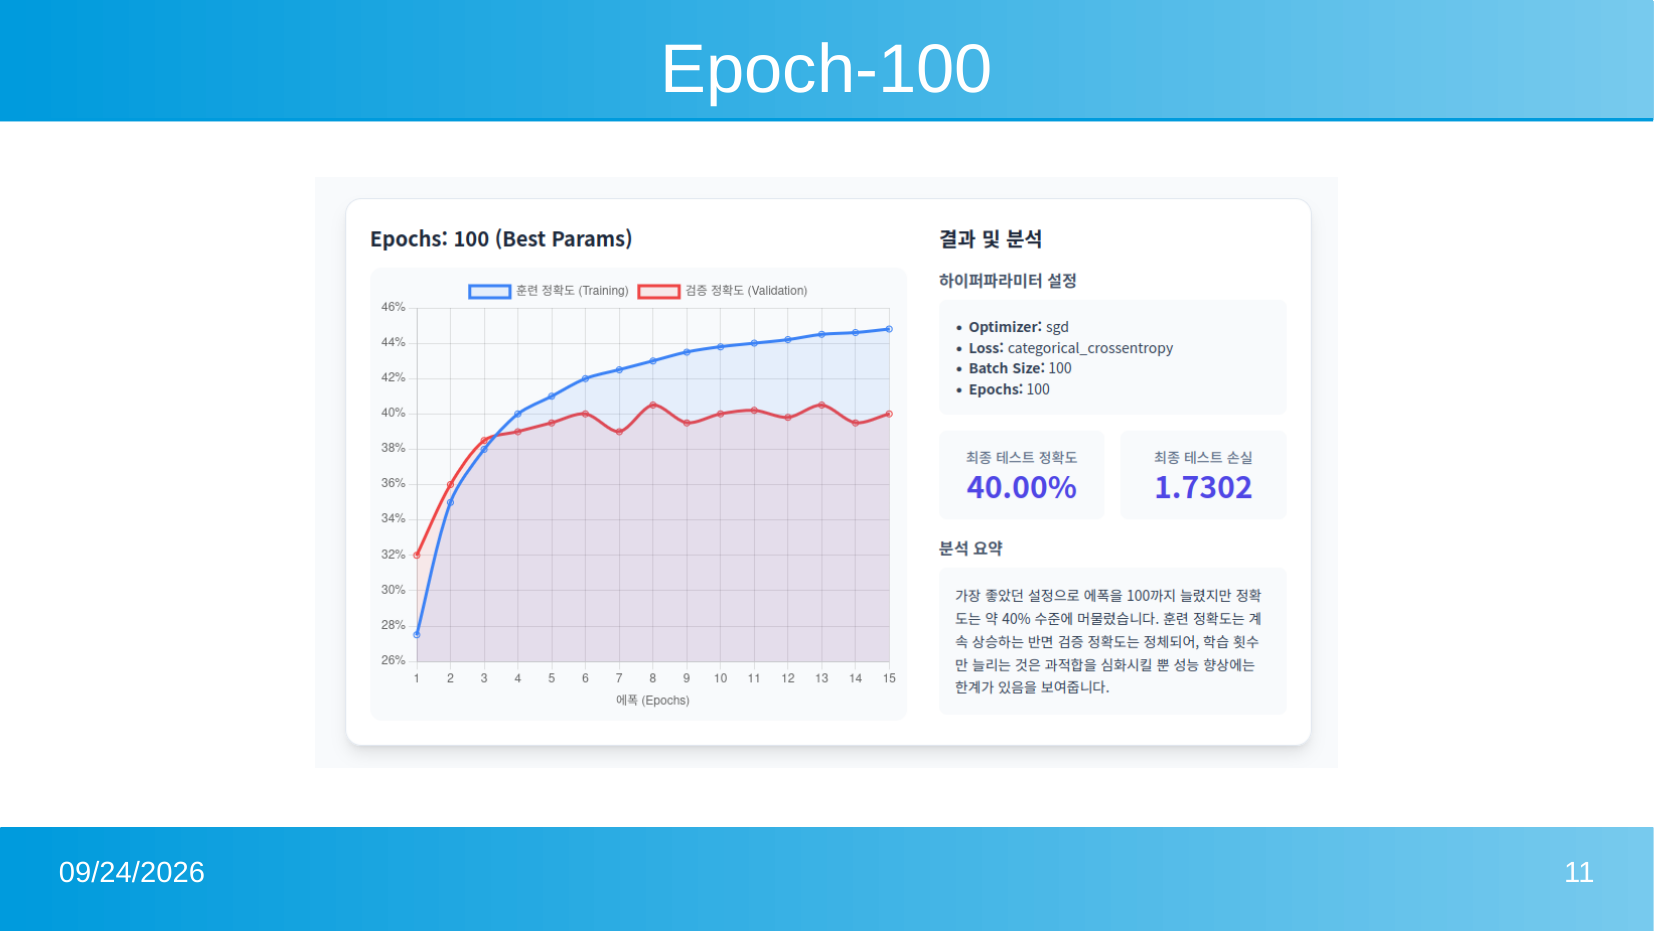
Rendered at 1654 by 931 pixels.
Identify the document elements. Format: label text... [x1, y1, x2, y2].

title Epoch-100 [59, 29, 1595, 108]
picture [315, 177, 1338, 768]
